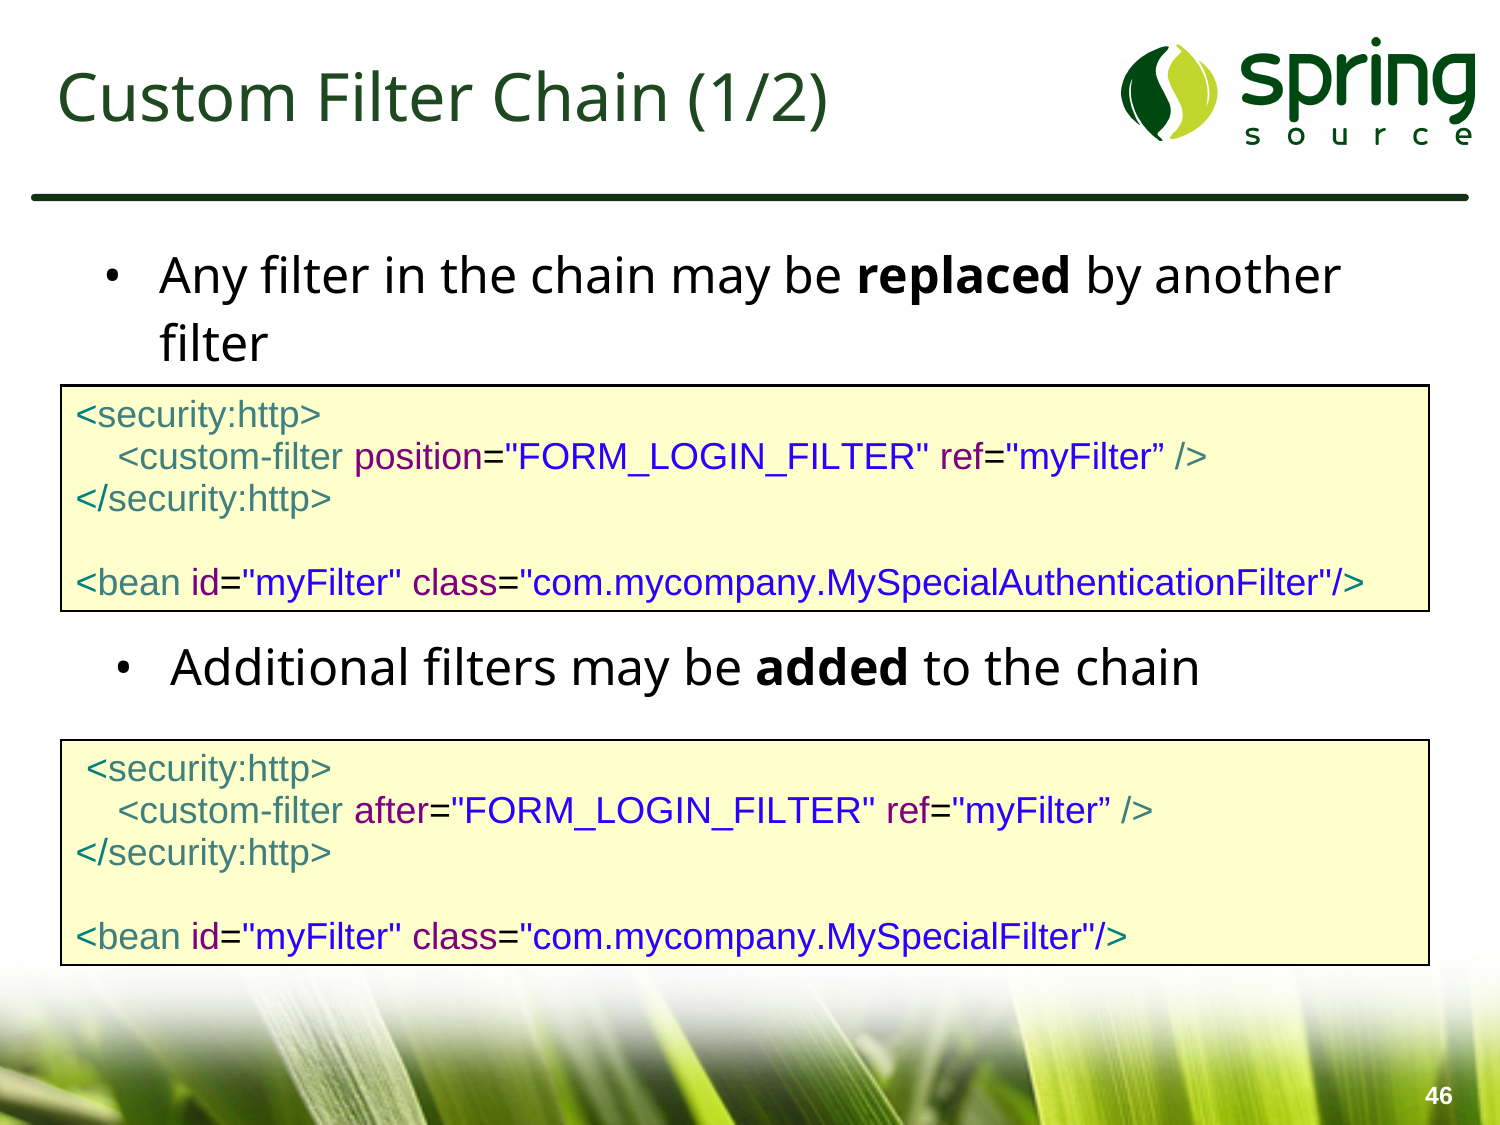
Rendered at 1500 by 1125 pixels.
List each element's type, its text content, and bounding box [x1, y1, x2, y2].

text_box <security:http> <custom-filter after="FORM_LOGIN_FILTER" ref="myFilter” /> </security:http> <bean id="myFilter" class="com.mycompany.MySpecialFilter"/> [60, 739, 1430, 966]
title Custom Filter Chain (1/2) [56, 15, 1089, 176]
text_box <security:http> <custom-filter position="FORM_LOGIN_FILTER" ref="myFilter” /> </security:http> <bean id="myFilter" class="com.mycompany.MySpecialAuthenticationFilter"/> [60, 385, 1430, 611]
picture [0, 944, 1500, 1125]
list Any filter in the chain may be replaced by another filter [103, 239, 1394, 362]
text_box Additional filters may be added to the chain [114, 631, 1300, 693]
picture [1121, 37, 1475, 145]
